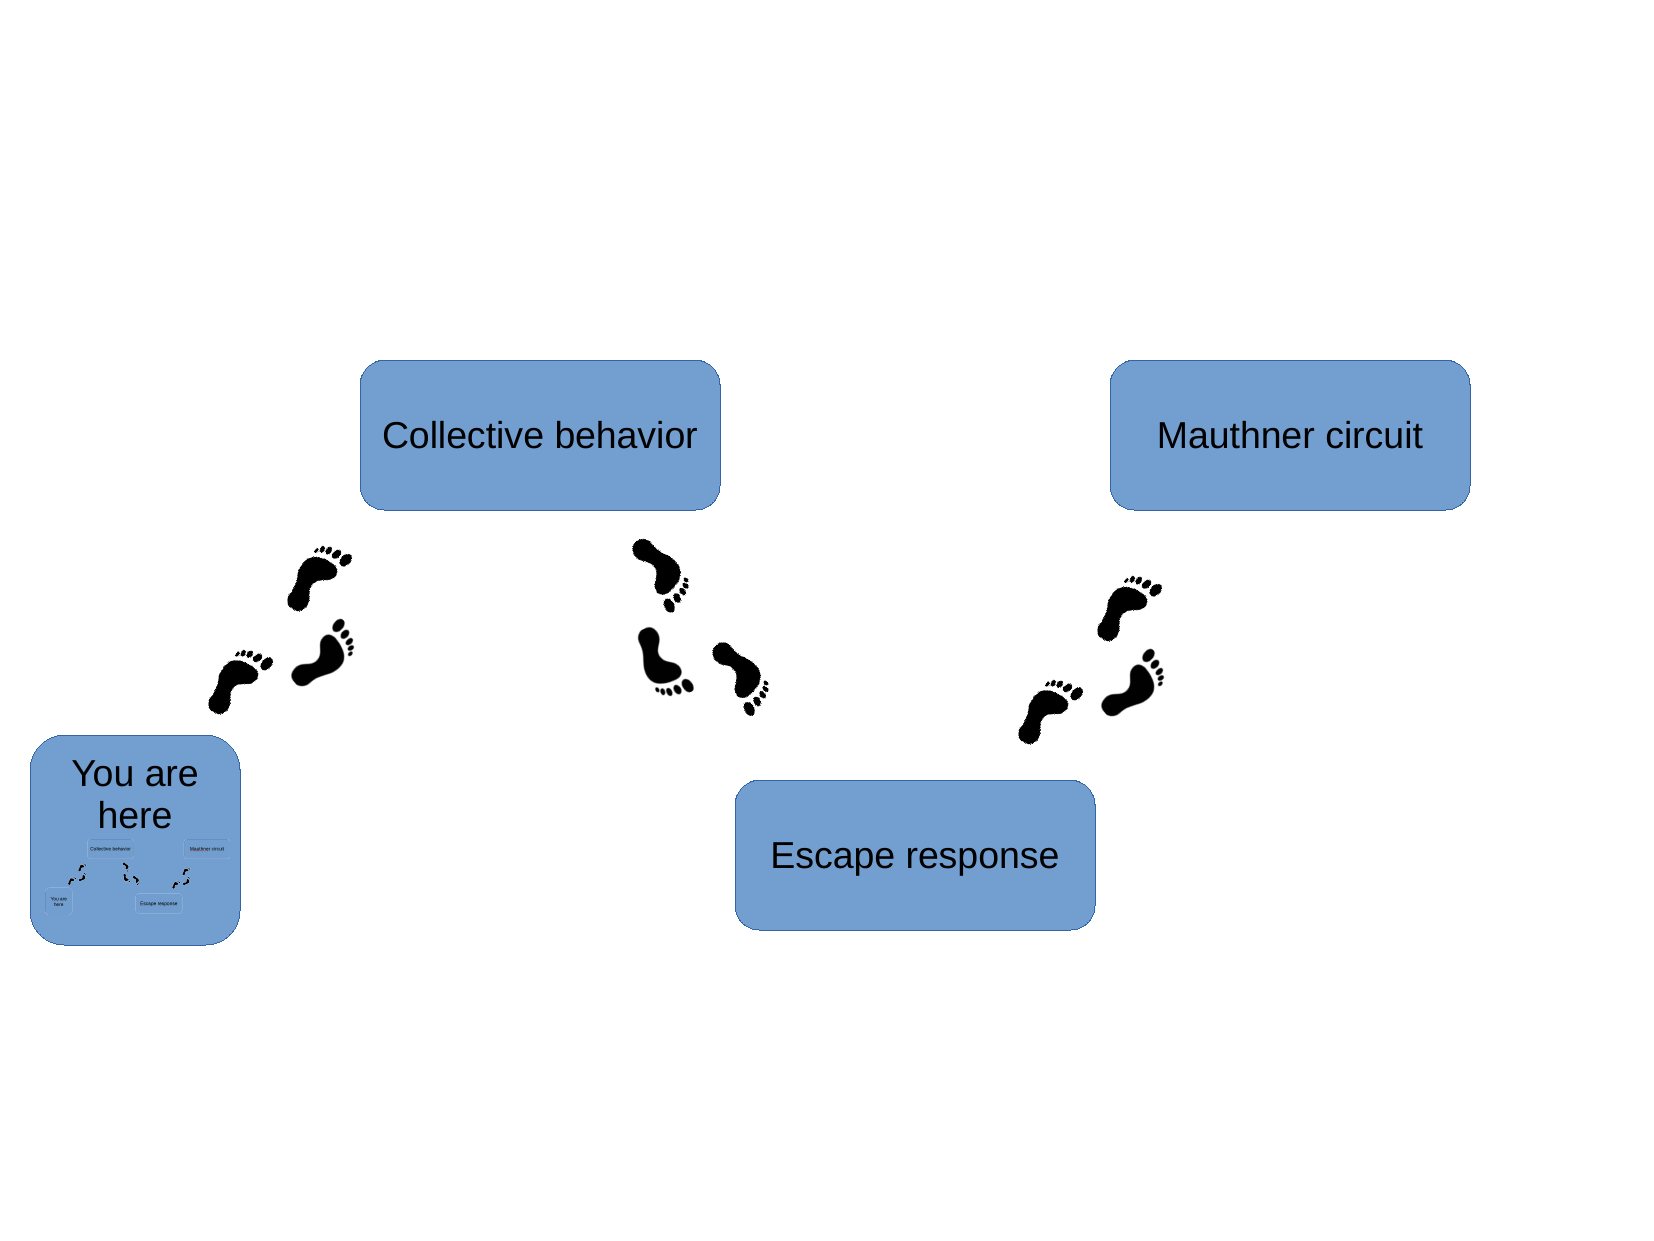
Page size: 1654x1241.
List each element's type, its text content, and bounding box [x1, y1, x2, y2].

text_box Collective behavior [360, 360, 721, 511]
text_box Mauthner circuit [1110, 360, 1471, 511]
picture [180, 520, 380, 736]
text_box Escape response [735, 780, 1096, 931]
text_box You are here [30, 735, 241, 946]
picture [606, 516, 796, 730]
picture [45, 839, 230, 916]
picture [990, 550, 1190, 766]
